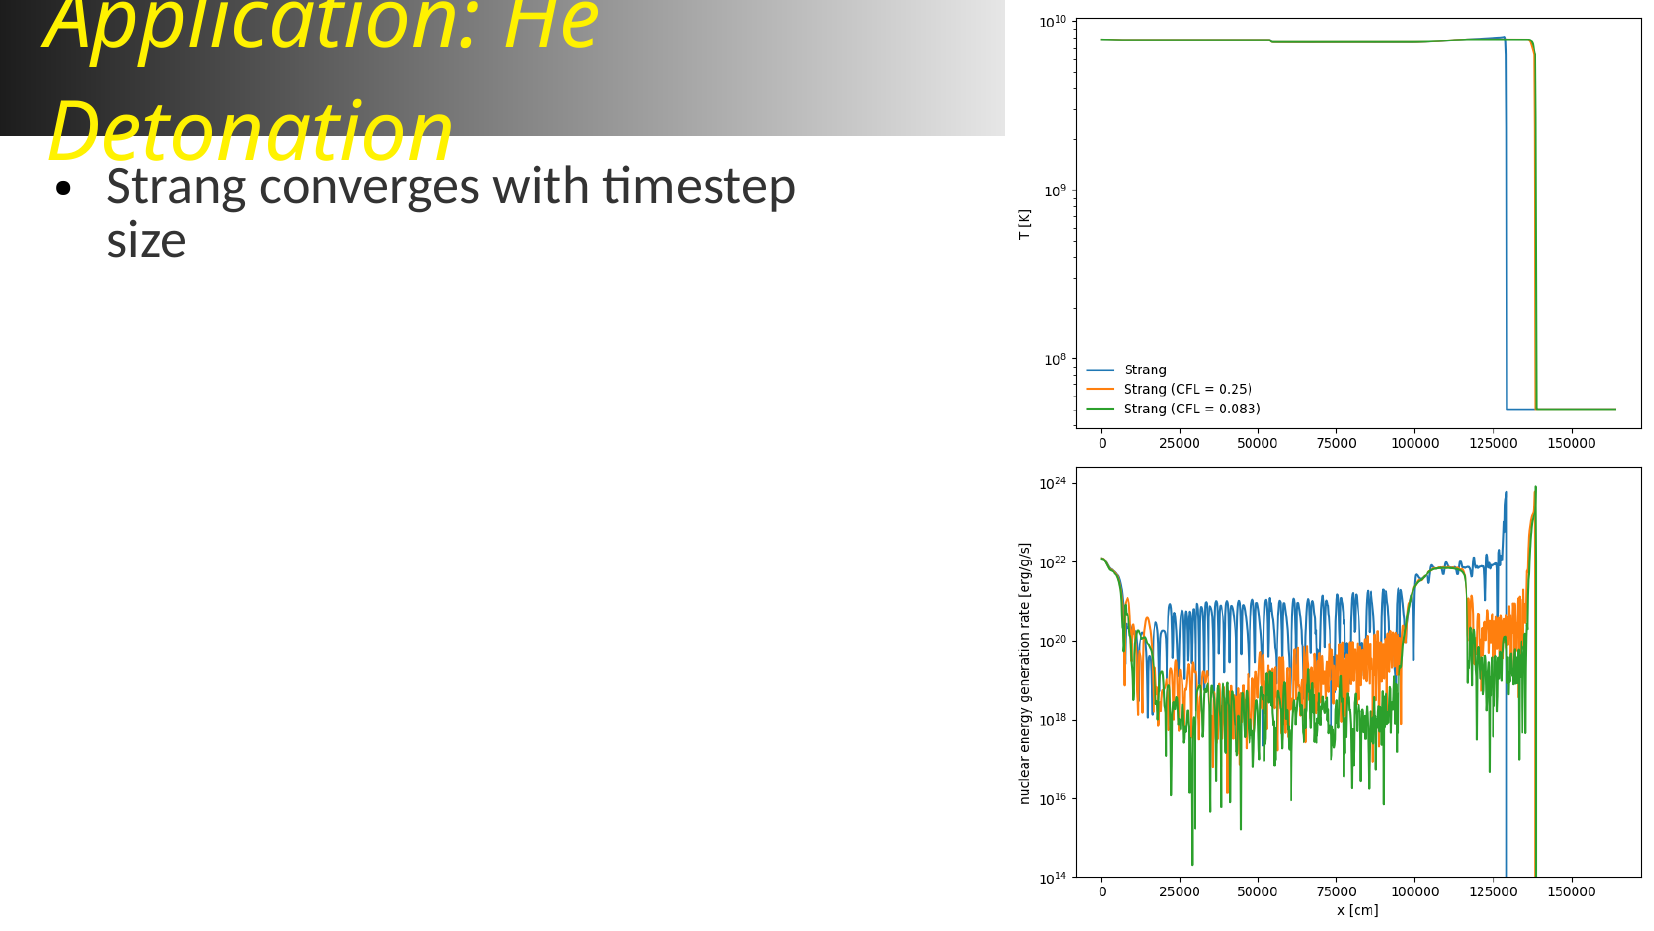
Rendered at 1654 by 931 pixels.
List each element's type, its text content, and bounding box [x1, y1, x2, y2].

title Application: He Detonation [45, 13, 1005, 130]
picture [1005, 0, 1654, 931]
list Strang converges with timestep size [29, 156, 886, 901]
